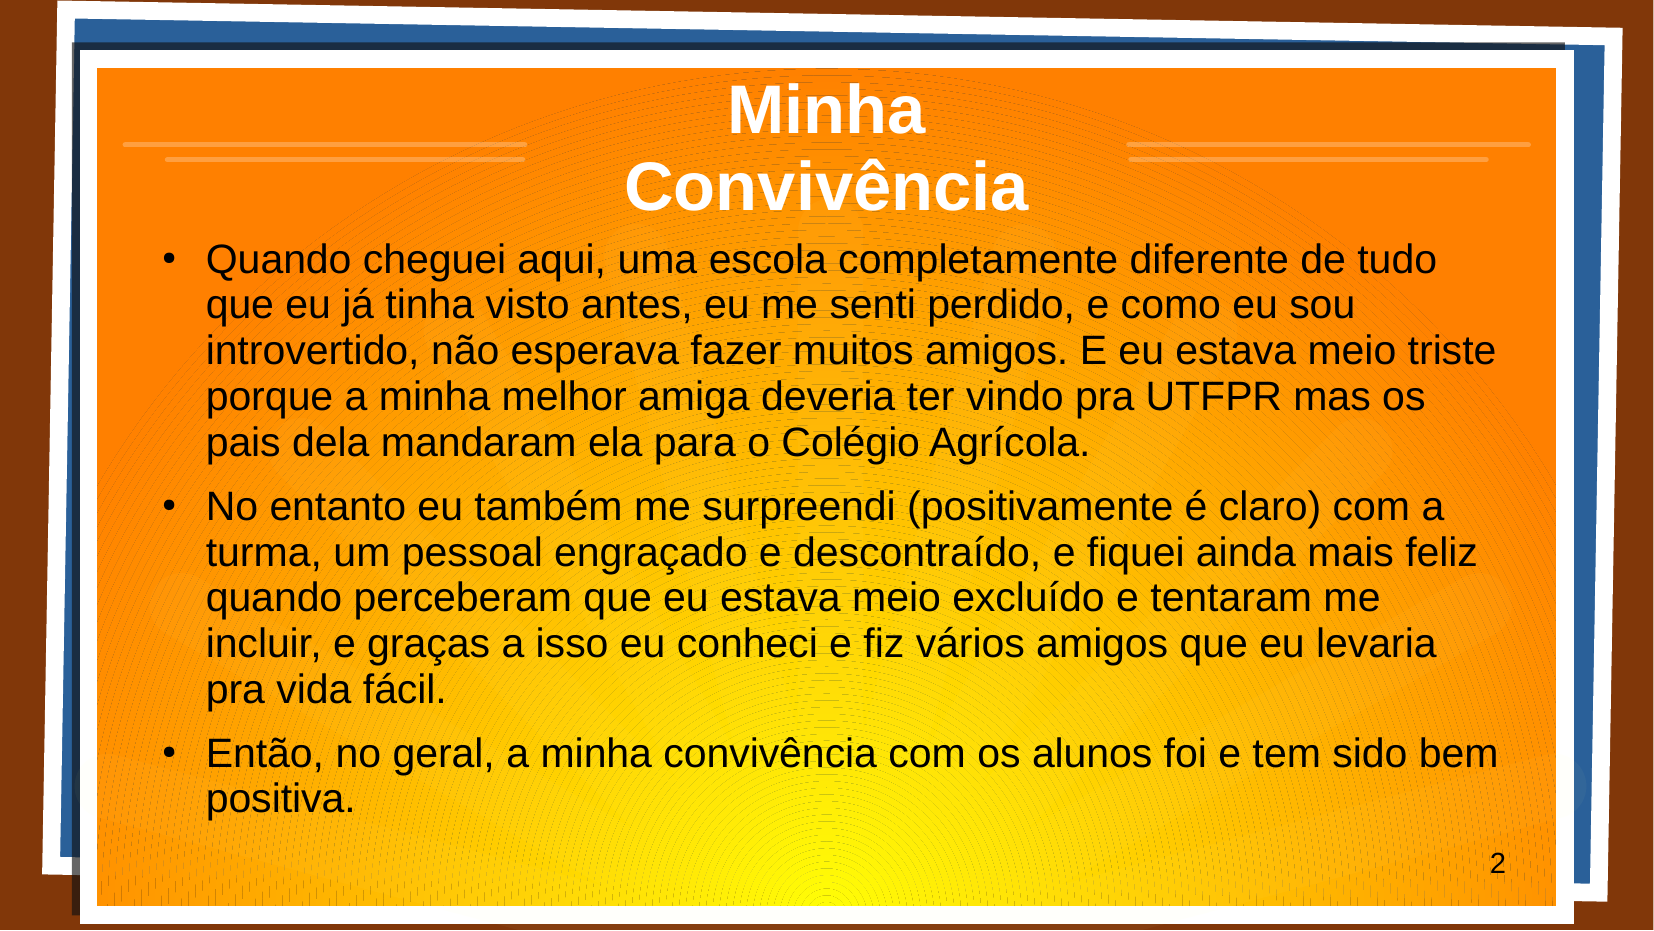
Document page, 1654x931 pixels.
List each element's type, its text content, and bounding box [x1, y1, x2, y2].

list Quando cheguei aqui, uma escola completamente diferente de tudo que eu já tinha visto antes, eu me senti perdido, e como eu sou introvertido, não esperava fazer muitos amigos. E eu estava meio triste porque a minha melhor amiga deveria ter vindo pra UTFPR mas os pais dela mandaram ela para o Colégio Agrícola. No entanto eu também me surpreendi (positivamente é claro) com a turma, um pessoal engraçado e descontraído, e fiquei ainda mais feliz quando perceberam que eu estava meio excluído e tentaram me incluir, e graças a isso eu conheci e fiz vários amigos que eu levaria pra vida fácil. Então, no geral, a minha convivência com os alunos foi e tem sido bem positiva. [147, 236, 1506, 827]
title Minha Convivência [531, 70, 1123, 225]
